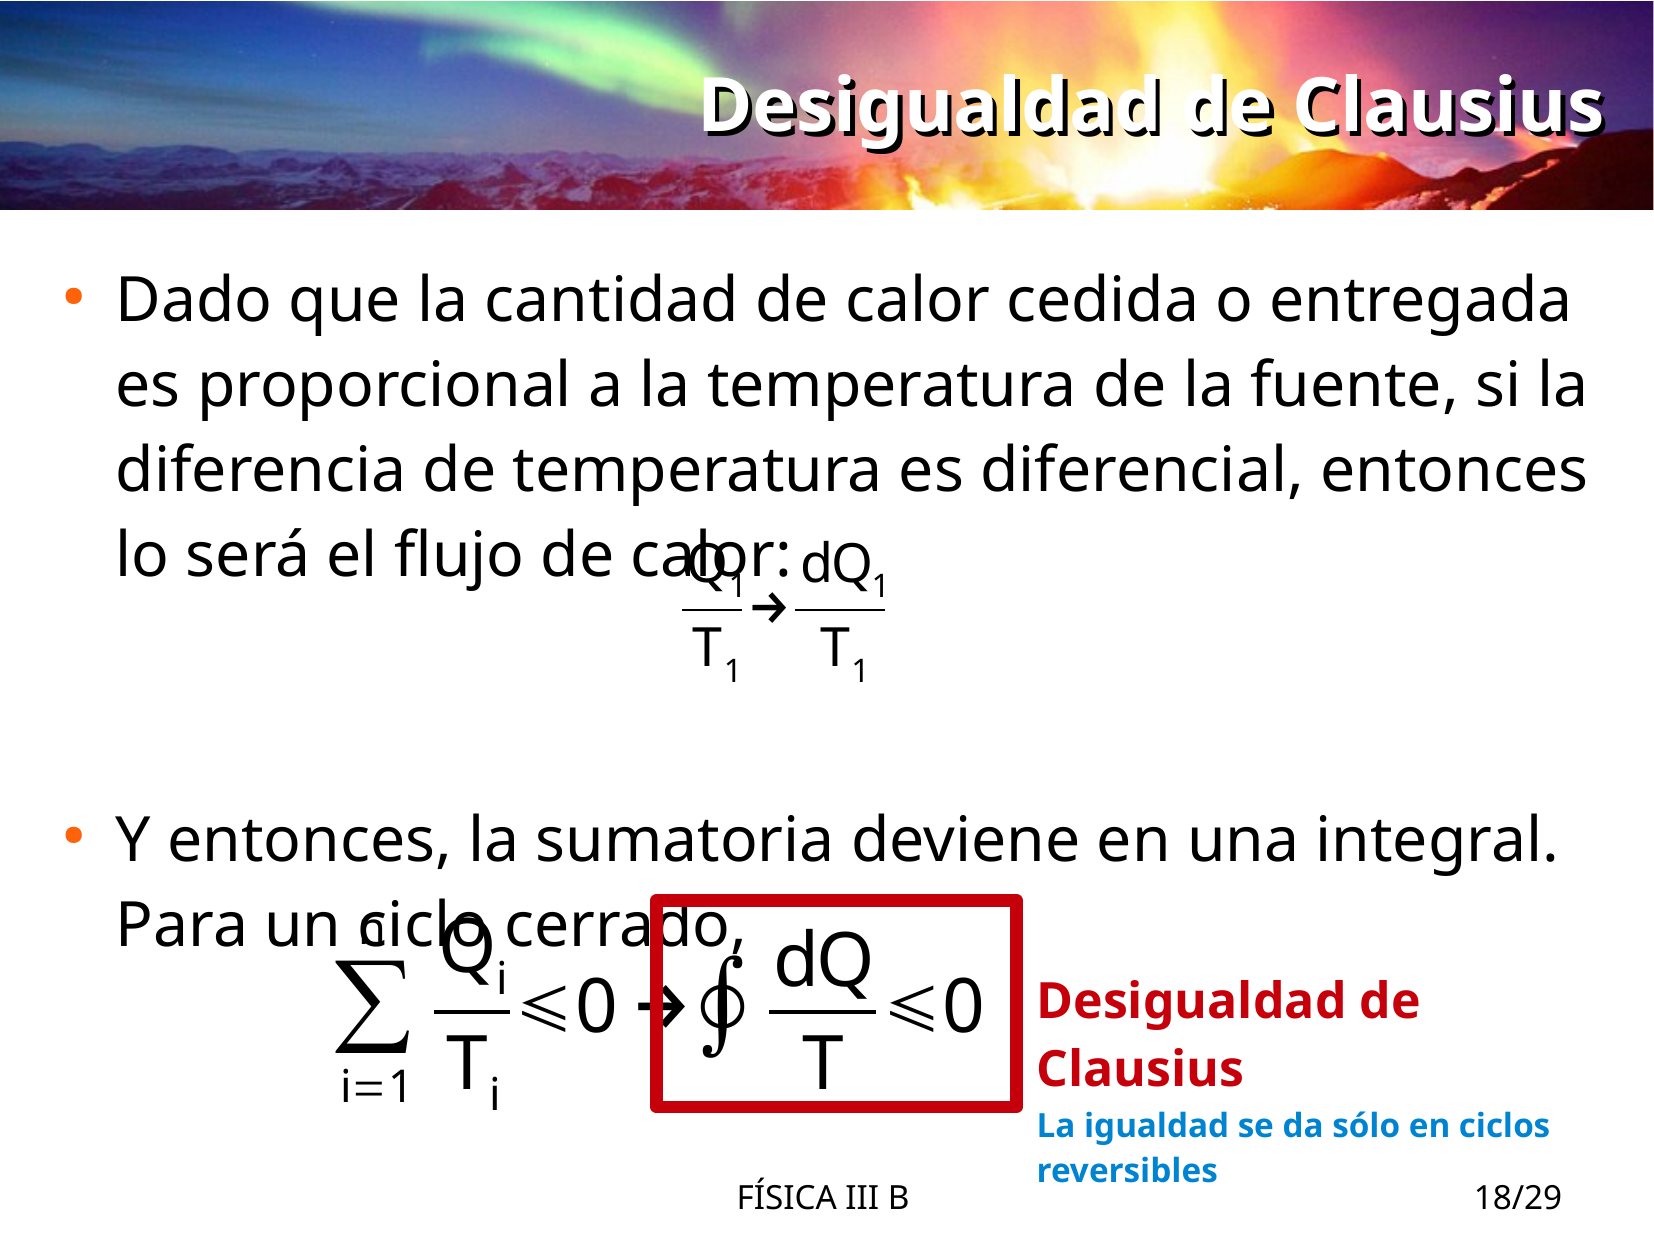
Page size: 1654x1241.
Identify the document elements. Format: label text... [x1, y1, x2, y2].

list Dado que la cantidad de calor cedida o entregada es proporcional a la temperatura de la fuente, si la diferencia de temperatura es diferencial, entonces lo será el flujo de calor: Y entonces, la sumatoria deviene en una integral. Para un ciclo cerrado, [45, 255, 1606, 1156]
title Desigualdad de Clausius [45, 15, 1606, 191]
chart [323, 900, 1003, 1122]
chart [663, 907, 1003, 1101]
picture [0, 1, 1654, 210]
text_box Desigualdad de Clausius La igualdad se da sólo en ciclos reversibles [1021, 957, 1598, 1115]
chart [674, 530, 895, 691]
